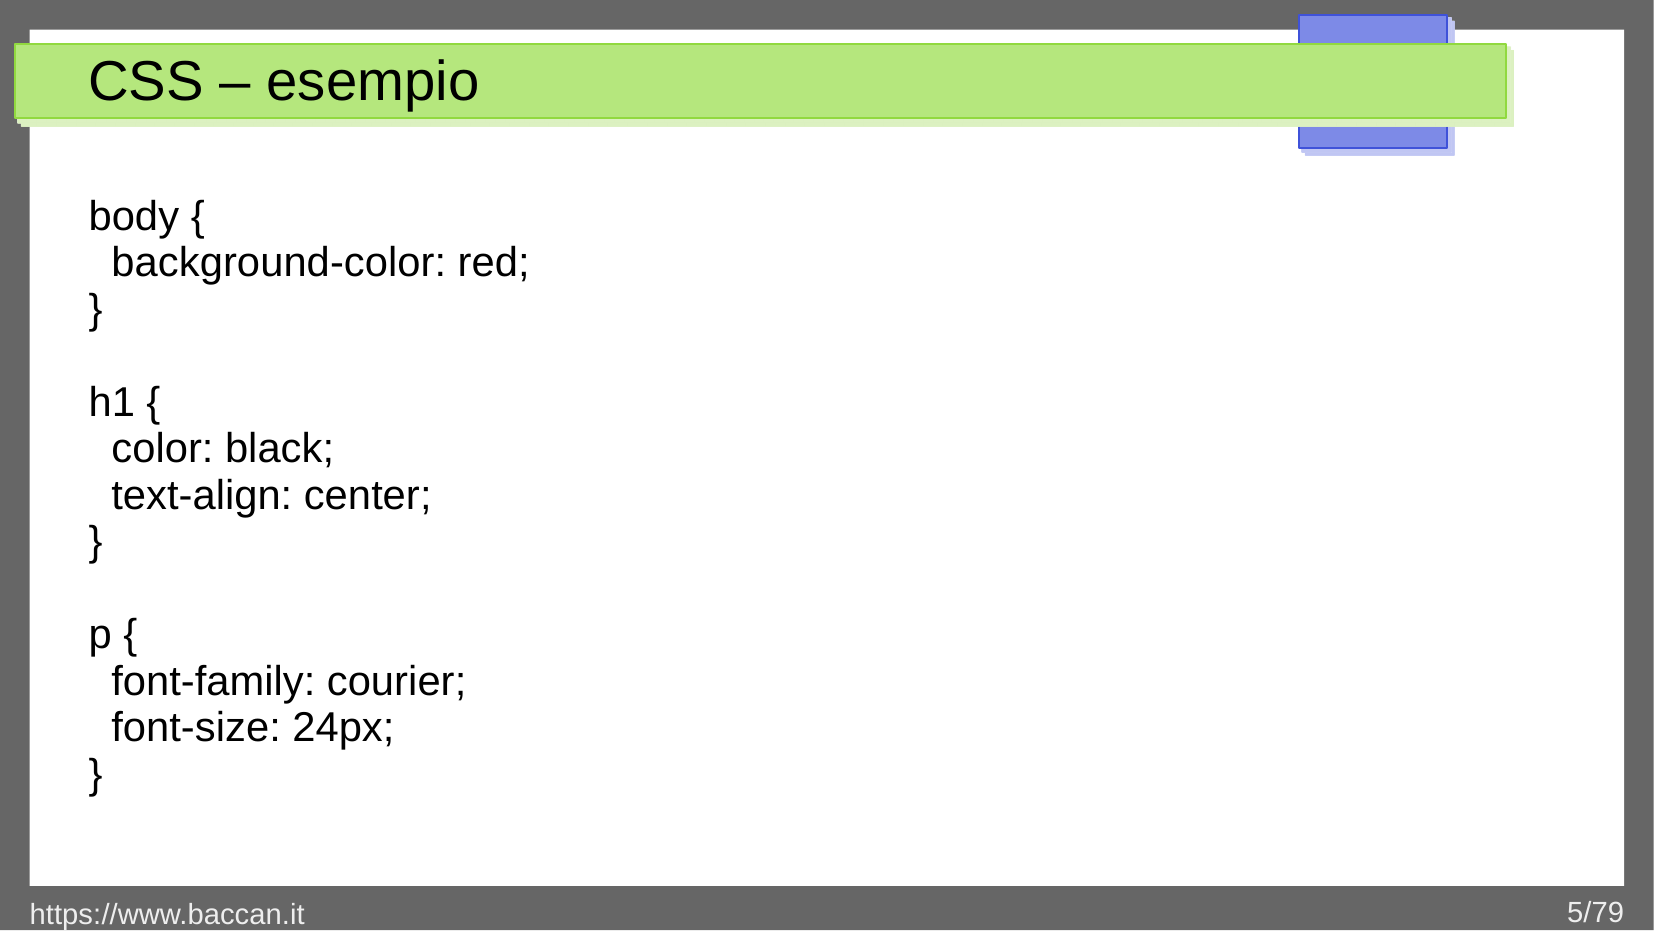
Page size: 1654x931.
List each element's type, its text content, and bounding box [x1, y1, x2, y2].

text_box body { background-color: red; } h1 { color: black; text-align: center; } p { font-family: courier; font-size: 24px; } [88, 123, 1565, 867]
title CSS – esempio [88, 44, 1506, 119]
